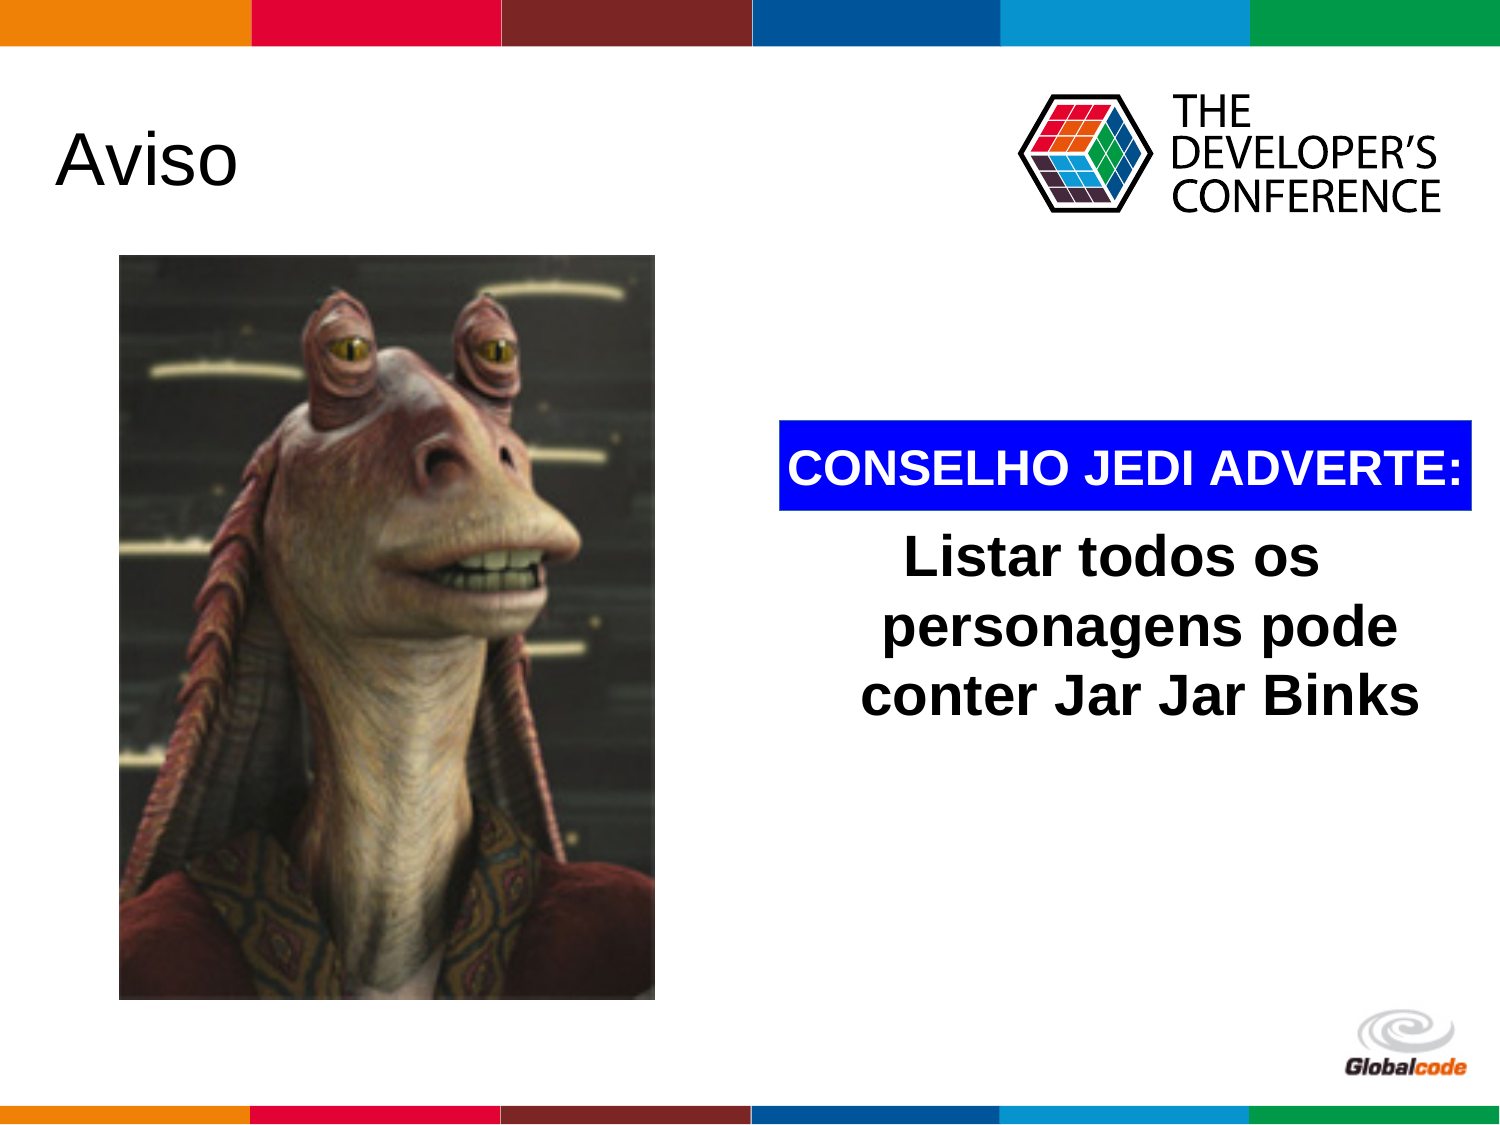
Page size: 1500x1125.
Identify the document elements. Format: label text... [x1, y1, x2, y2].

list Listar todos os personagens pode conter Jar Jar Binks [767, 255, 1459, 991]
picture [119, 255, 655, 1000]
title Aviso [41, 79, 974, 231]
text_box CONSELHO JEDI ADVERTE: [779, 420, 1472, 511]
picture [1328, 964, 1486, 1105]
